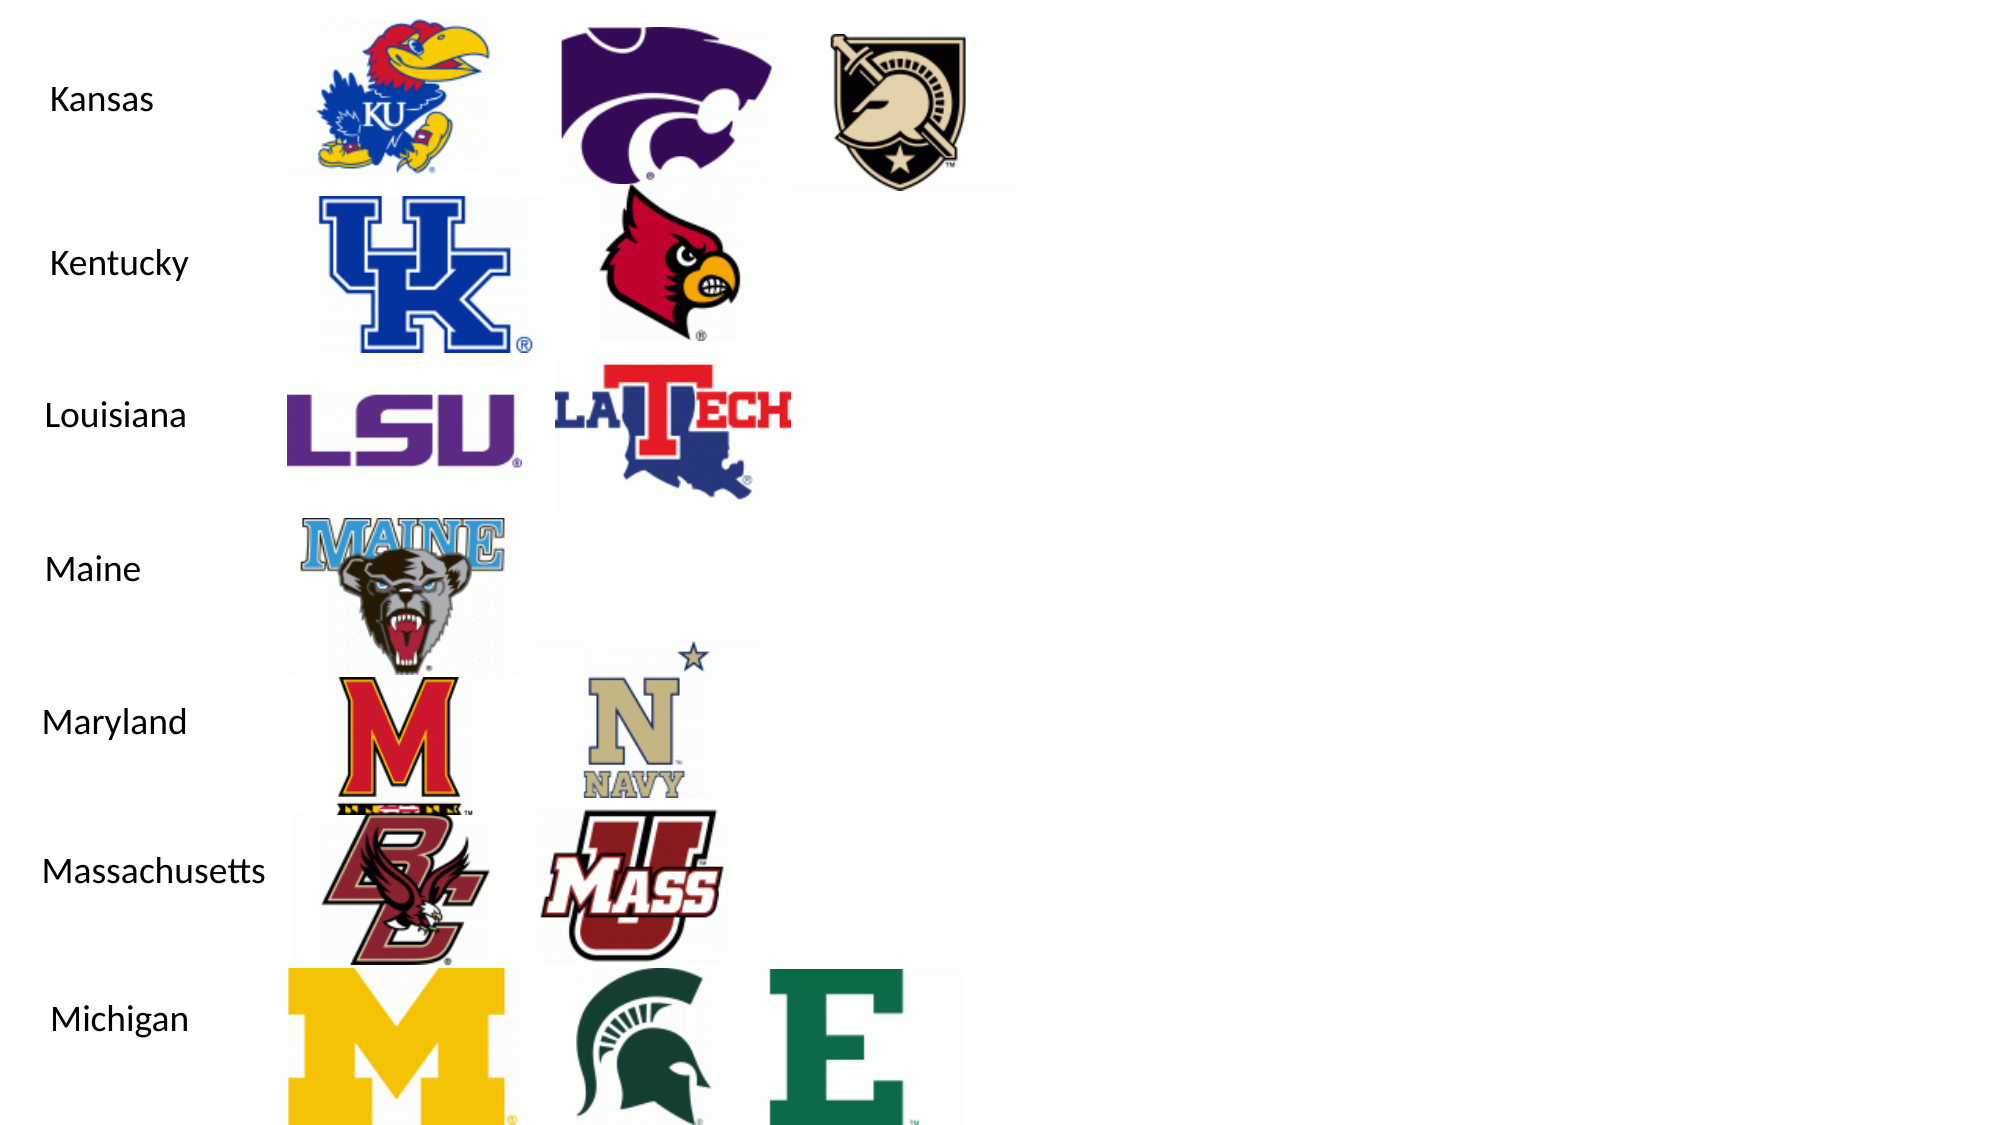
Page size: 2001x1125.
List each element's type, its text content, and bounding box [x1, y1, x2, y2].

picture [310, 196, 545, 353]
picture [293, 677, 752, 965]
picture [551, 27, 1016, 341]
picture [287, 968, 522, 1125]
picture [531, 641, 766, 798]
text_box Massachusetts [26, 838, 293, 898]
text_box Kentucky [35, 230, 288, 291]
text_box Kansas [35, 66, 241, 127]
text_box Maryland [26, 689, 232, 750]
picture [287, 18, 523, 175]
text_box Maine [29, 536, 235, 597]
text_box Louisiana [29, 382, 223, 443]
picture [287, 354, 522, 512]
text_box Michigan [35, 986, 264, 1047]
picture [555, 354, 791, 512]
picture [287, 518, 522, 675]
picture [528, 968, 963, 1125]
